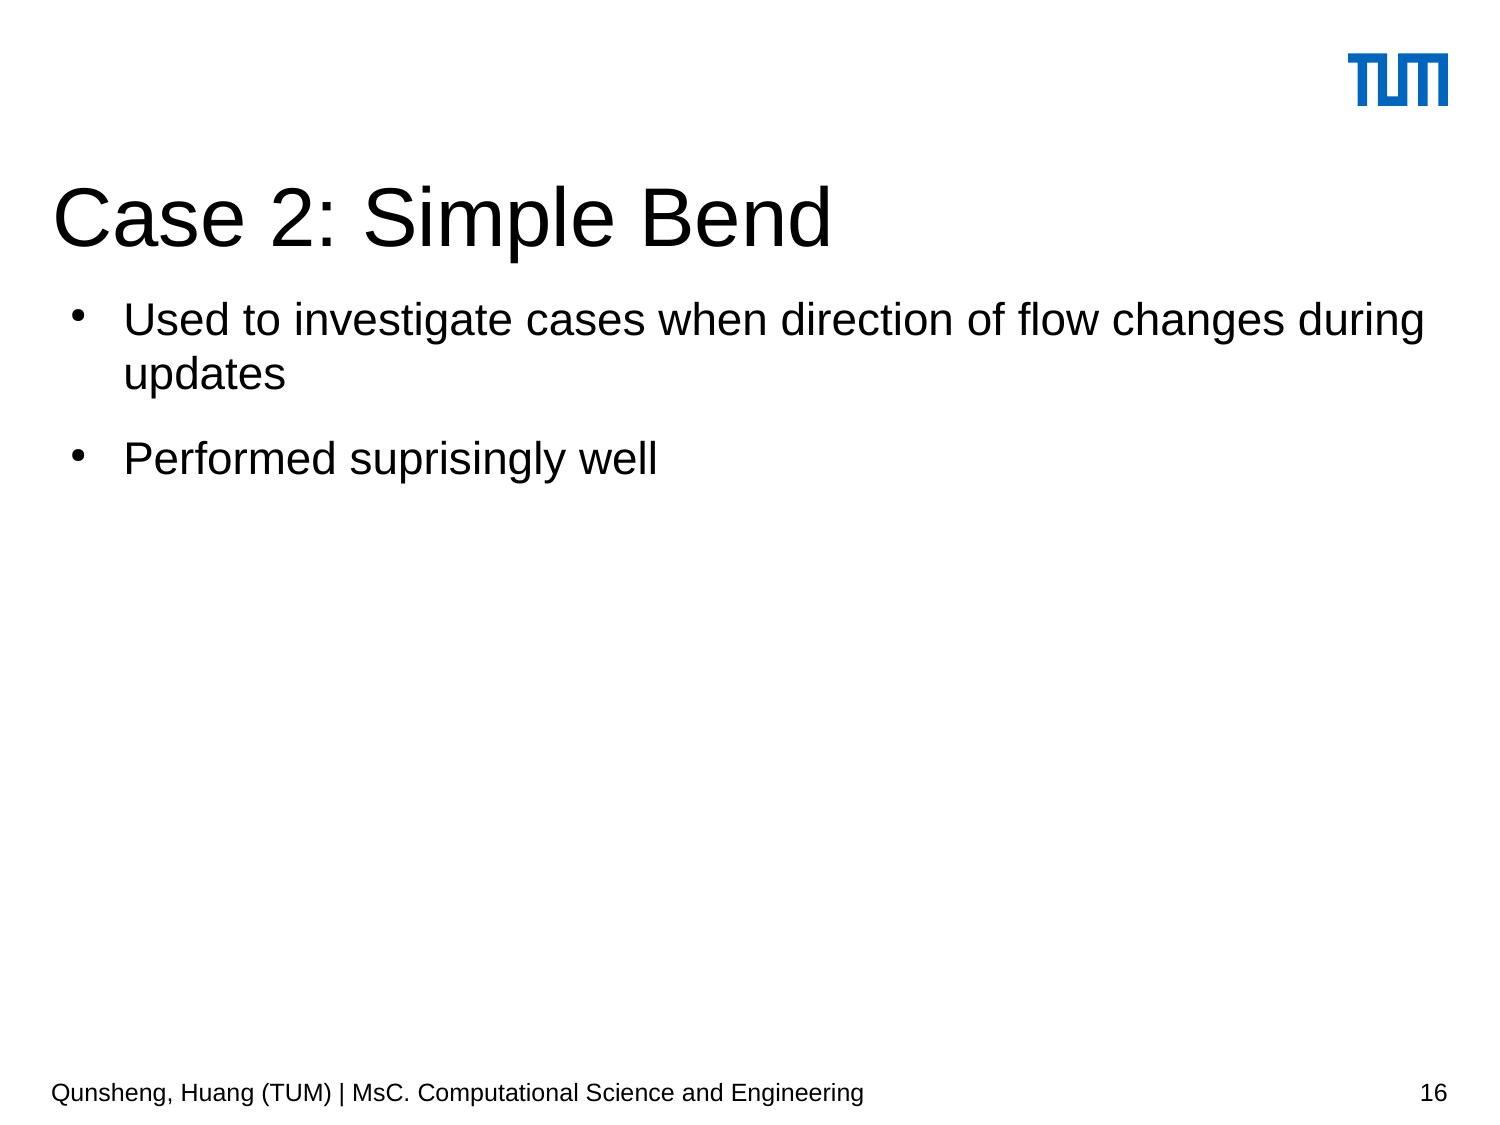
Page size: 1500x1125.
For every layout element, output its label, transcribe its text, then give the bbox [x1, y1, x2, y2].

list Used to investigate cases when direction of flow changes during updates Performed suprisingly well [52, 289, 1449, 1061]
slide_number <number> [1111, 1061, 1448, 1122]
title Case 2: Simple Bend [52, 163, 1449, 231]
